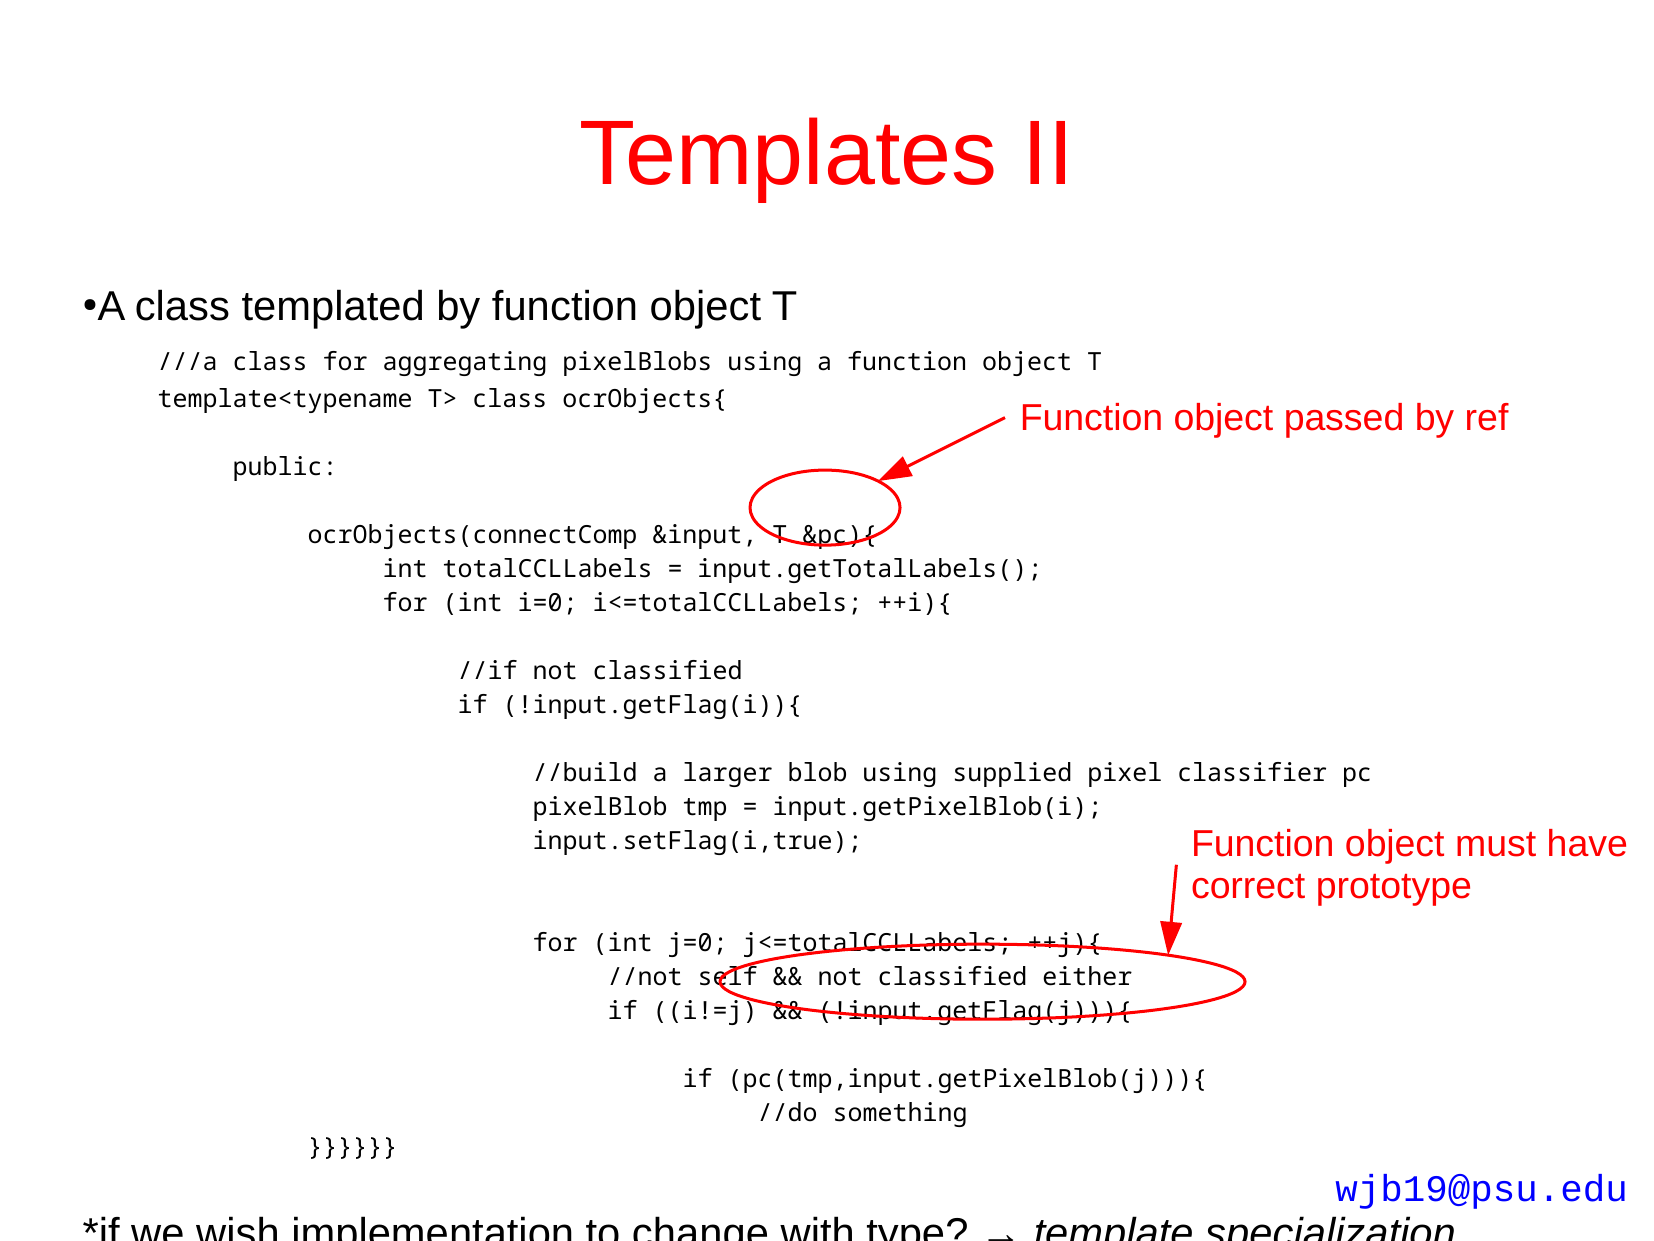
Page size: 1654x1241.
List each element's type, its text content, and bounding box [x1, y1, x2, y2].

subtitle A class templated by function object T ///a class for aggregating pixelBlobs using a function object T template<typename T> class ocrObjects{ public: ocrObjects(connectComp &input, T &pc){ int totalCCLLabels = input.getTotalLabels(); for (int i=0; i<=totalCCLLabels; ++i){ //if not classified if (!input.getFlag(i)){ //build a larger blob using supplied pixel classifier pc pixelBlob tmp = input.getPixelBlob(i); input.setFlag(i,true); for (int j=0; j<=totalCCLLabels; ++j){ //not self && not classified either if ((i!=j) && (!input.getFlag(j))){ if (pc(tmp,input.getPixelBlob(j))){ //do something }}}}}} *if we wish implementation to change with type? → template specialization [82, 248, 1571, 1138]
text_box wjb19@psu.edu [1320, 1162, 1643, 1220]
text_box Function object passed by ref [1005, 389, 1524, 446]
text_box Function object must have correct prototype [1176, 815, 1654, 915]
title Templates II [82, 49, 1571, 248]
subtitle A class templated by function object T ///a class for aggregating pixelBlobs using a function object T template<typename T> class ocrObjects{ public: ocrObjects(connectComp &input, T &pc){ int totalCCLLabels = input.getTotalLabels(); for (int i=0; i<=totalCCLLabels; ++i){ //if not classified if (!input.getFlag(i)){ //build a larger blob using supplied pixel classifier pc pixelBlob tmp = input.getPixelBlob(i); input.setFlag(i,true); for (int j=0; j<=totalCCLLabels; ++j){ //not self && not classified either if ((i!=j) && (!input.getFlag(j))){ if (pc(tmp,input.getPixelBlob(j))){ //do something }}}}}} *if we wish implementation to change with type? → template specialization [722, 946, 1243, 1017]
